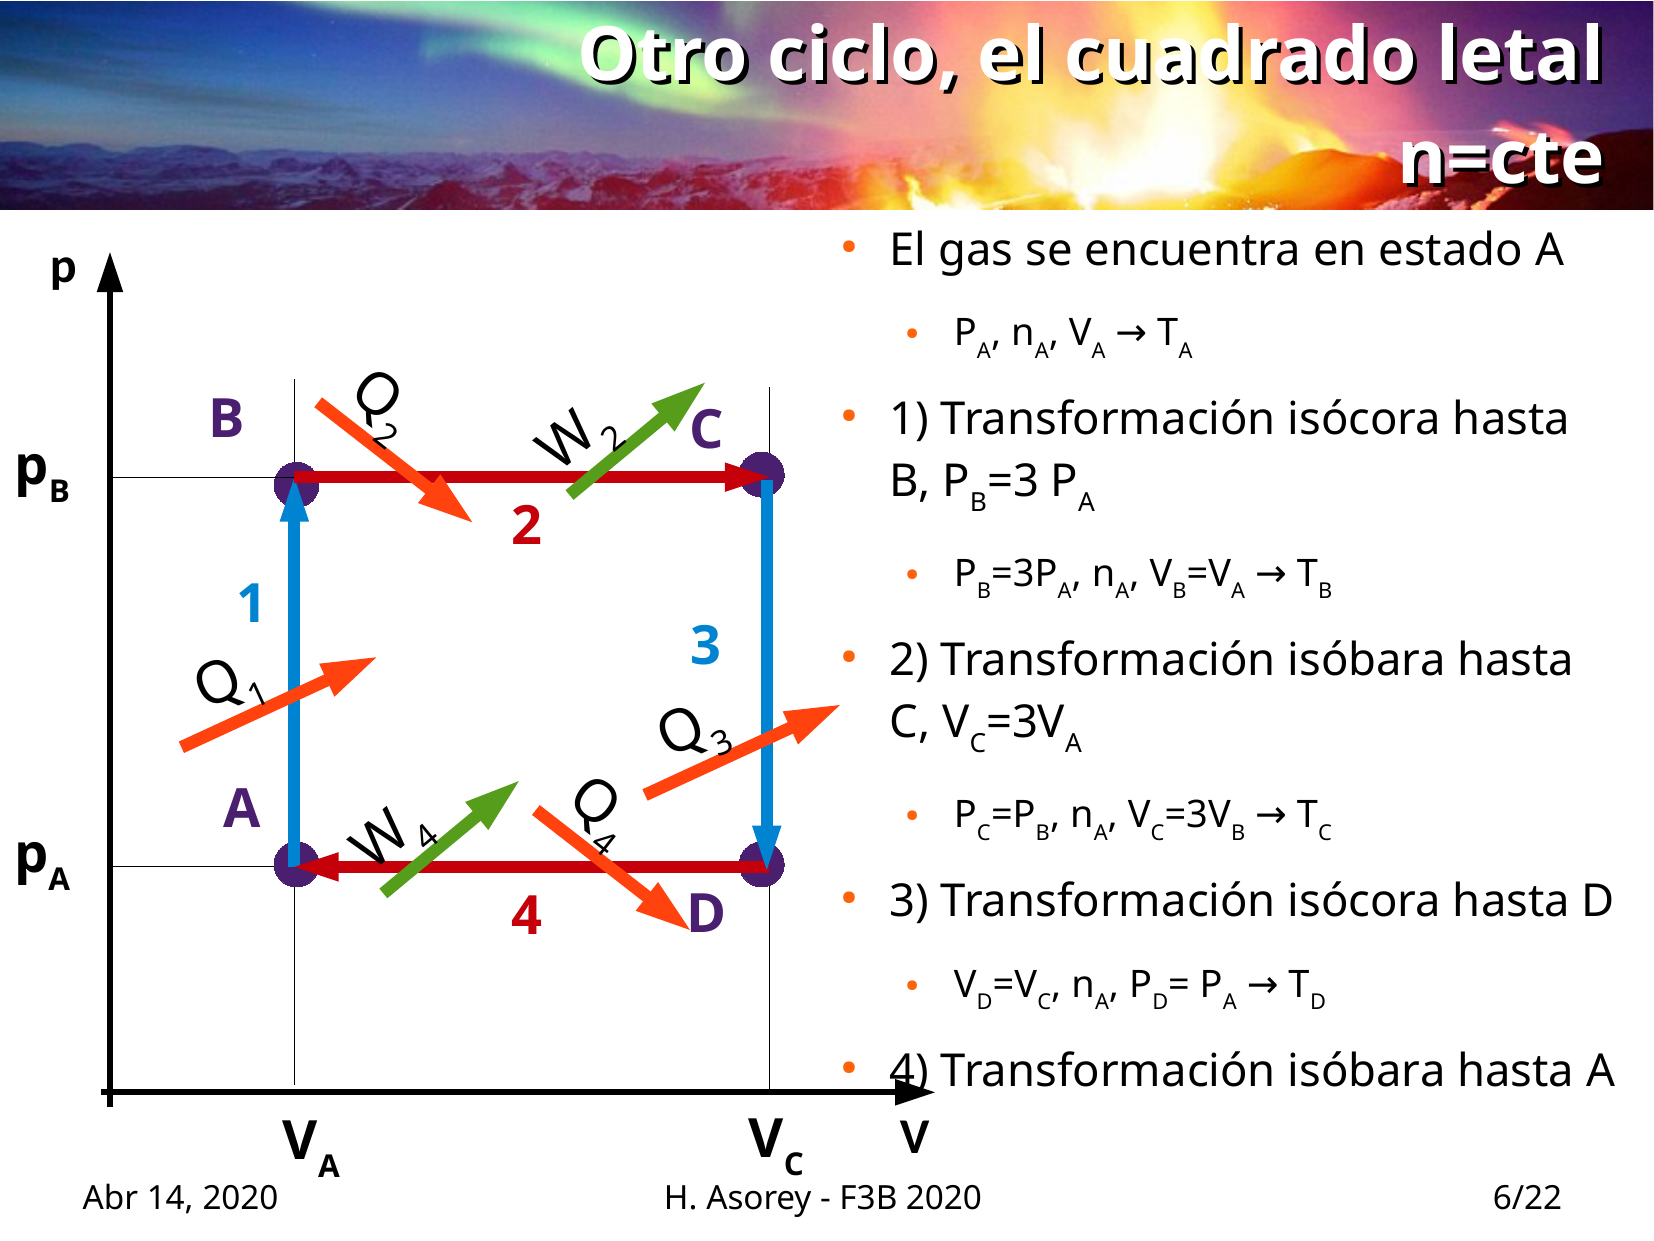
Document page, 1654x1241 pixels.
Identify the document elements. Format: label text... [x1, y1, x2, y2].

text_box [275, 462, 315, 477]
text_box 4 [484, 868, 570, 958]
text_box [300, 842, 318, 864]
text_box pB [0, 418, 110, 513]
text_box [740, 452, 785, 494]
text_box [297, 483, 319, 506]
list El gas se encuentra en estado A PA, nA, VA → TA 1) Transformación isócora hasta B, PB=3 PA PB=3PA, nA, VB=VA → TB 2) Transformación isóbara hasta C, VC=3VA PC=PB, nA, VC=3VB → TC 3) Transformación isócora hasta D VD=VC, nA, PD= PA → TD 4) Transformación isóbara hasta A [825, 216, 1621, 1117]
text_box [743, 481, 761, 498]
text_box [274, 843, 317, 887]
text_box [739, 842, 763, 861]
text_box [741, 846, 785, 887]
text_box VA [243, 1093, 380, 1188]
picture [0, 1, 1654, 210]
text_box C [664, 382, 750, 471]
text_box pA [0, 807, 110, 901]
text_box VC [708, 1092, 845, 1186]
title Otro ciclo, el cuadrado letal n=cte [45, 11, 1606, 195]
text_box p [34, 237, 92, 314]
text_box 3 [663, 598, 750, 688]
text_box A [199, 762, 285, 851]
text_box B [184, 372, 270, 461]
text_box D [664, 873, 750, 956]
text_box [274, 478, 293, 505]
text_box 1 [208, 557, 295, 646]
text_box V [885, 1117, 945, 1186]
text_box 2 [484, 479, 570, 568]
